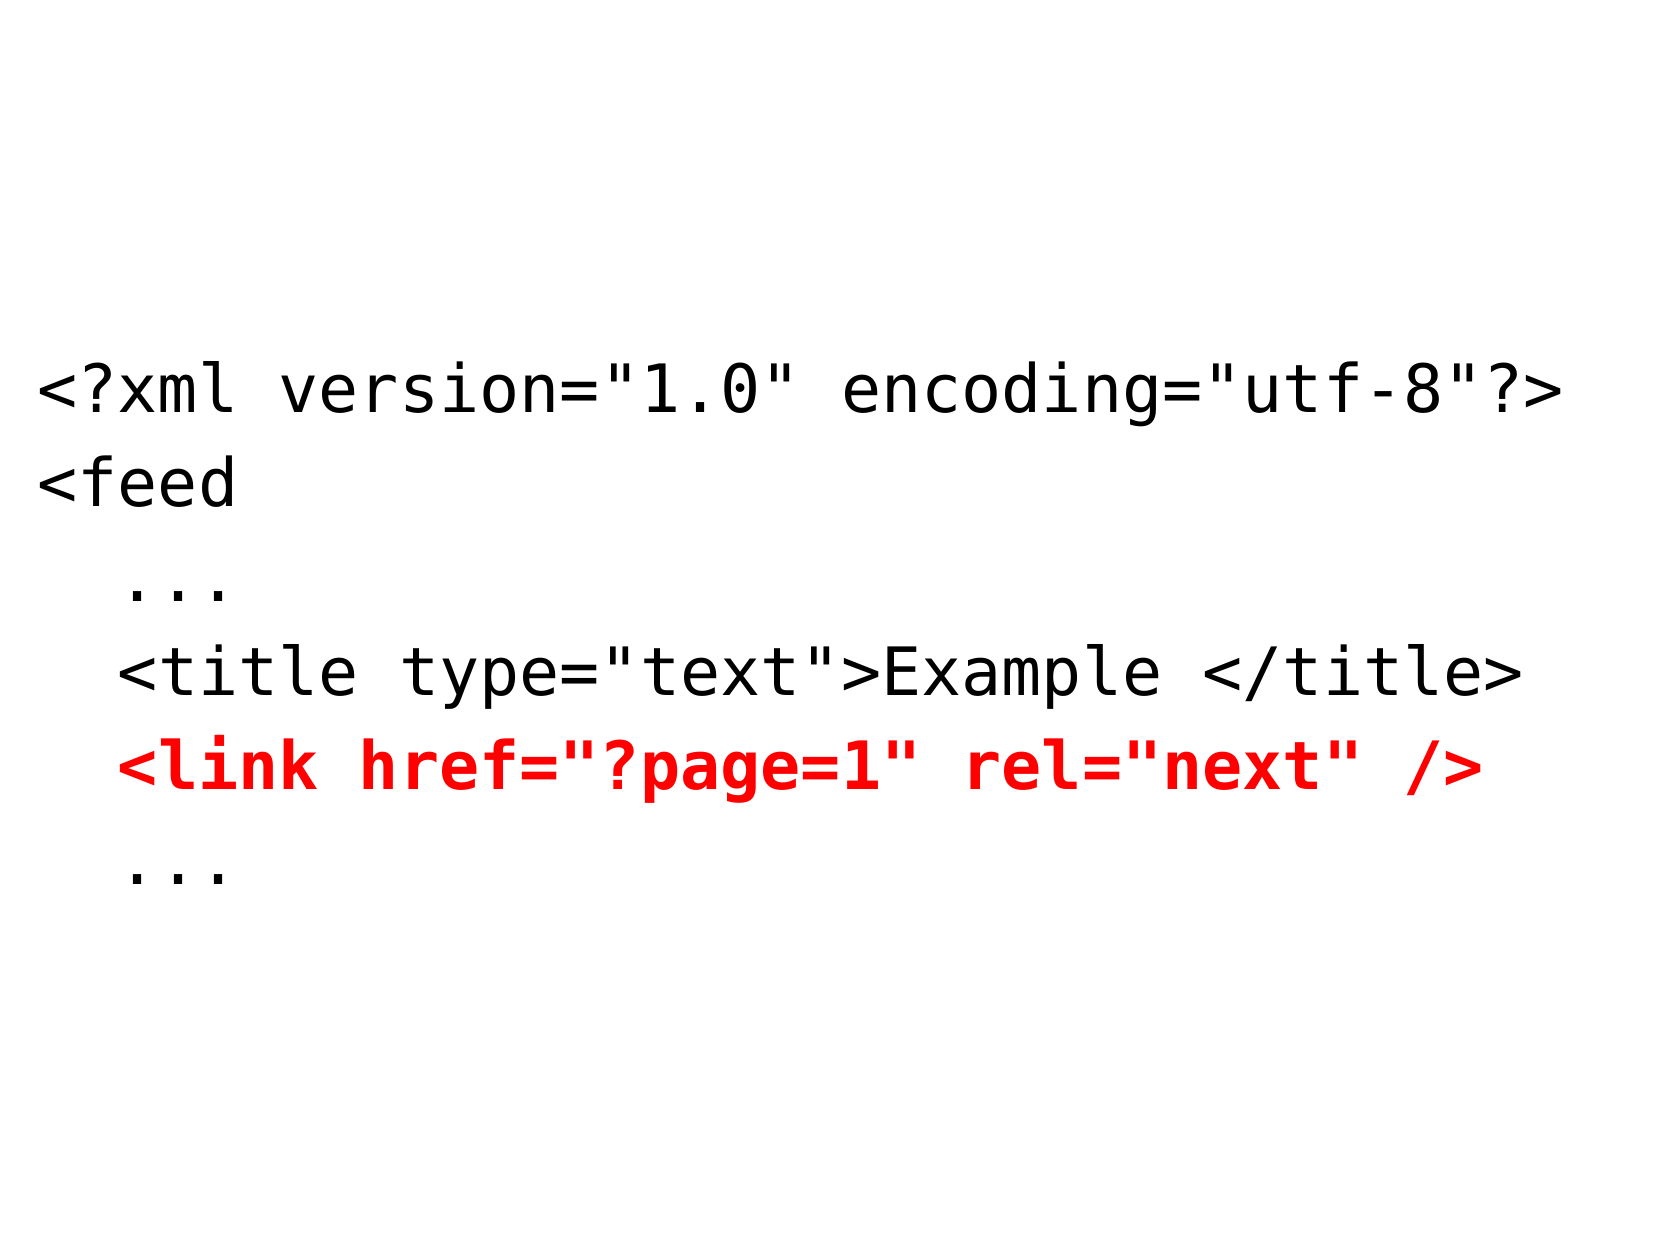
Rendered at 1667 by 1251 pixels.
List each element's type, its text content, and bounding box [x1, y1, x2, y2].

subtitle <?xml version="1.0" encoding="utf-8"?> <feed ... <title type="text">Example </title> <link href="?page=1" rel="next" /> ... [37, 257, 1651, 994]
